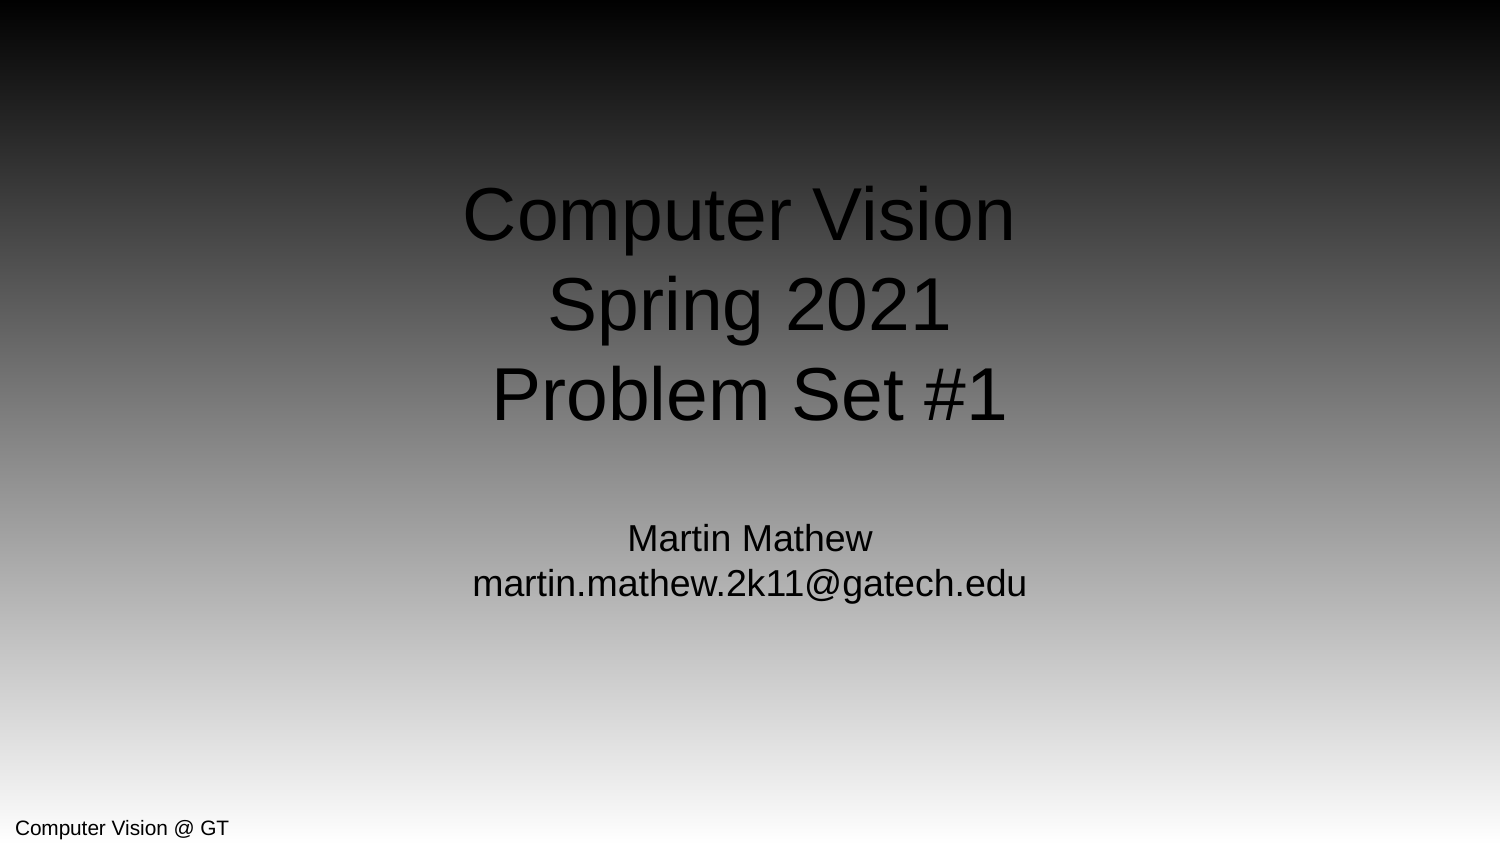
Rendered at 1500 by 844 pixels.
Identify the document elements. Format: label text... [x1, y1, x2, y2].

text_box Computer Vision @ GT [0, 811, 422, 844]
subtitle Martin Mathew martin.mathew.2k11@gatech.edu [112, 499, 1388, 684]
title Computer Vision Spring 2021 Problem Set #1 [112, 43, 1388, 451]
